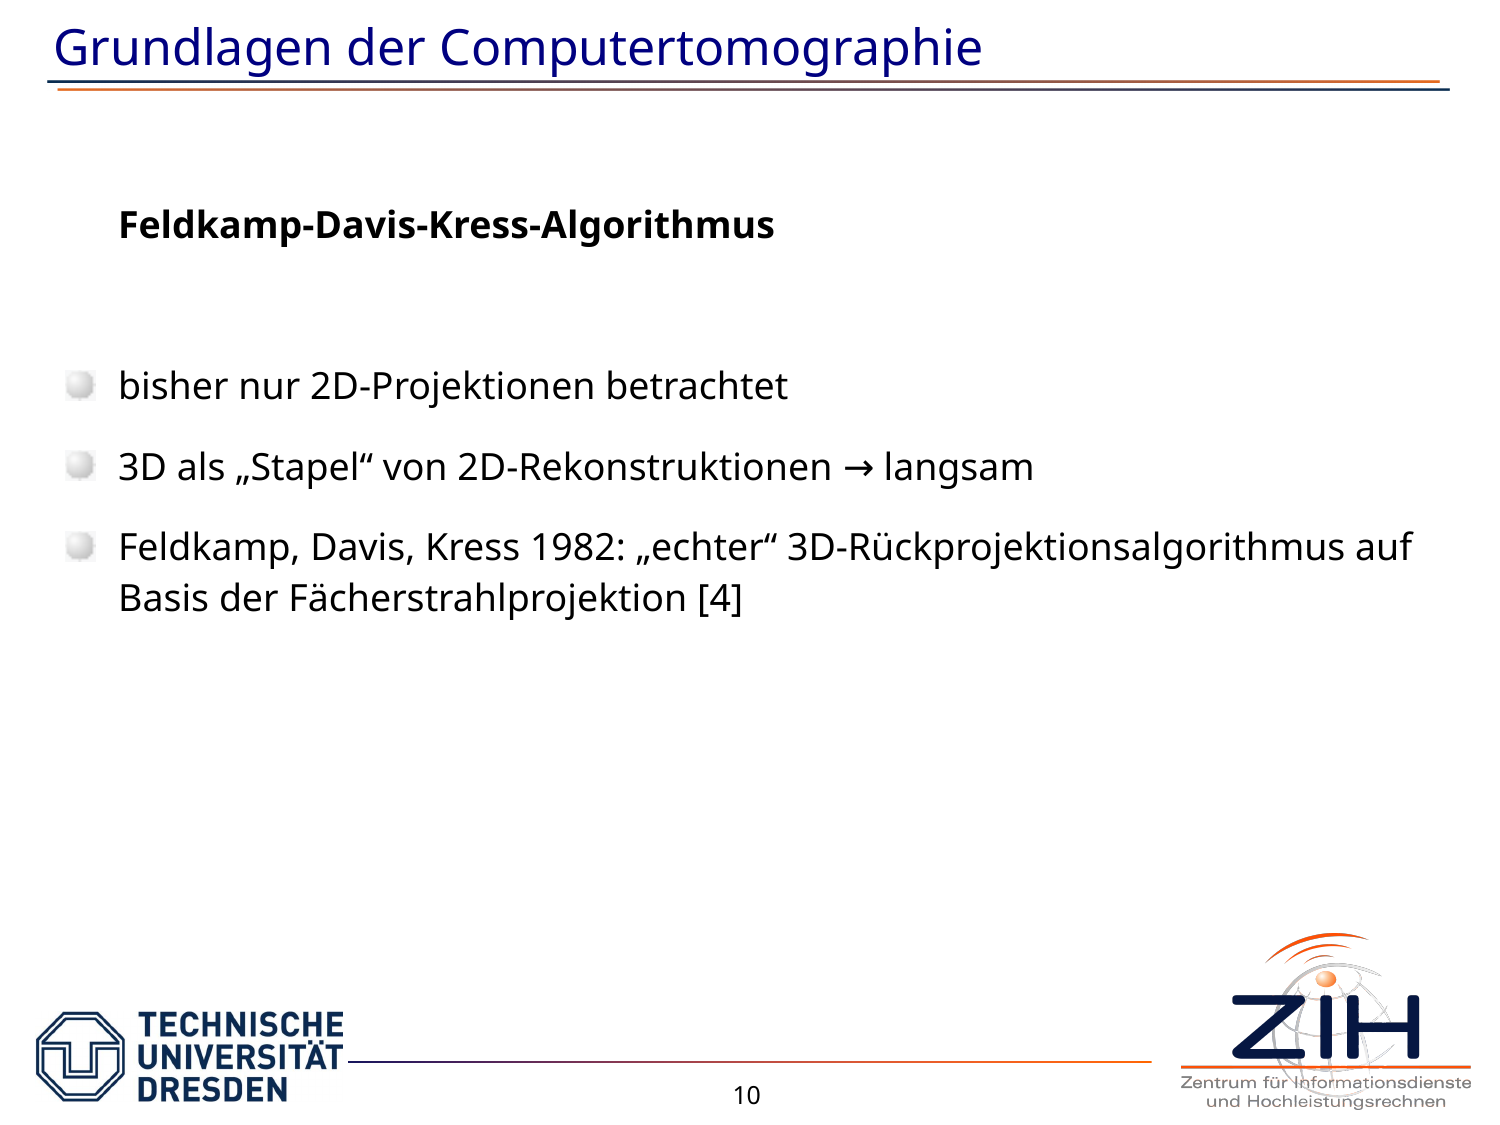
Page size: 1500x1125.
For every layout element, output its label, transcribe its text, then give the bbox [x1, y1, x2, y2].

picture [47, 80, 1450, 91]
title Grundlagen der Computertomographie [53, 12, 1453, 81]
picture [35, 1011, 343, 1102]
picture [1181, 933, 1471, 1110]
list Feldkamp-Davis-Kress-Algorithmus bisher nur 2D-Projektionen betrachtet 3D als „Stapel“ von 2D-Rekonstruktionen → langsam Feldkamp, Davis, Kress 1982: „echter“ 3D-Rückprojektionsalgorithmus auf Basis der Fächerstrahlprojektion [4] [29, 118, 1418, 771]
